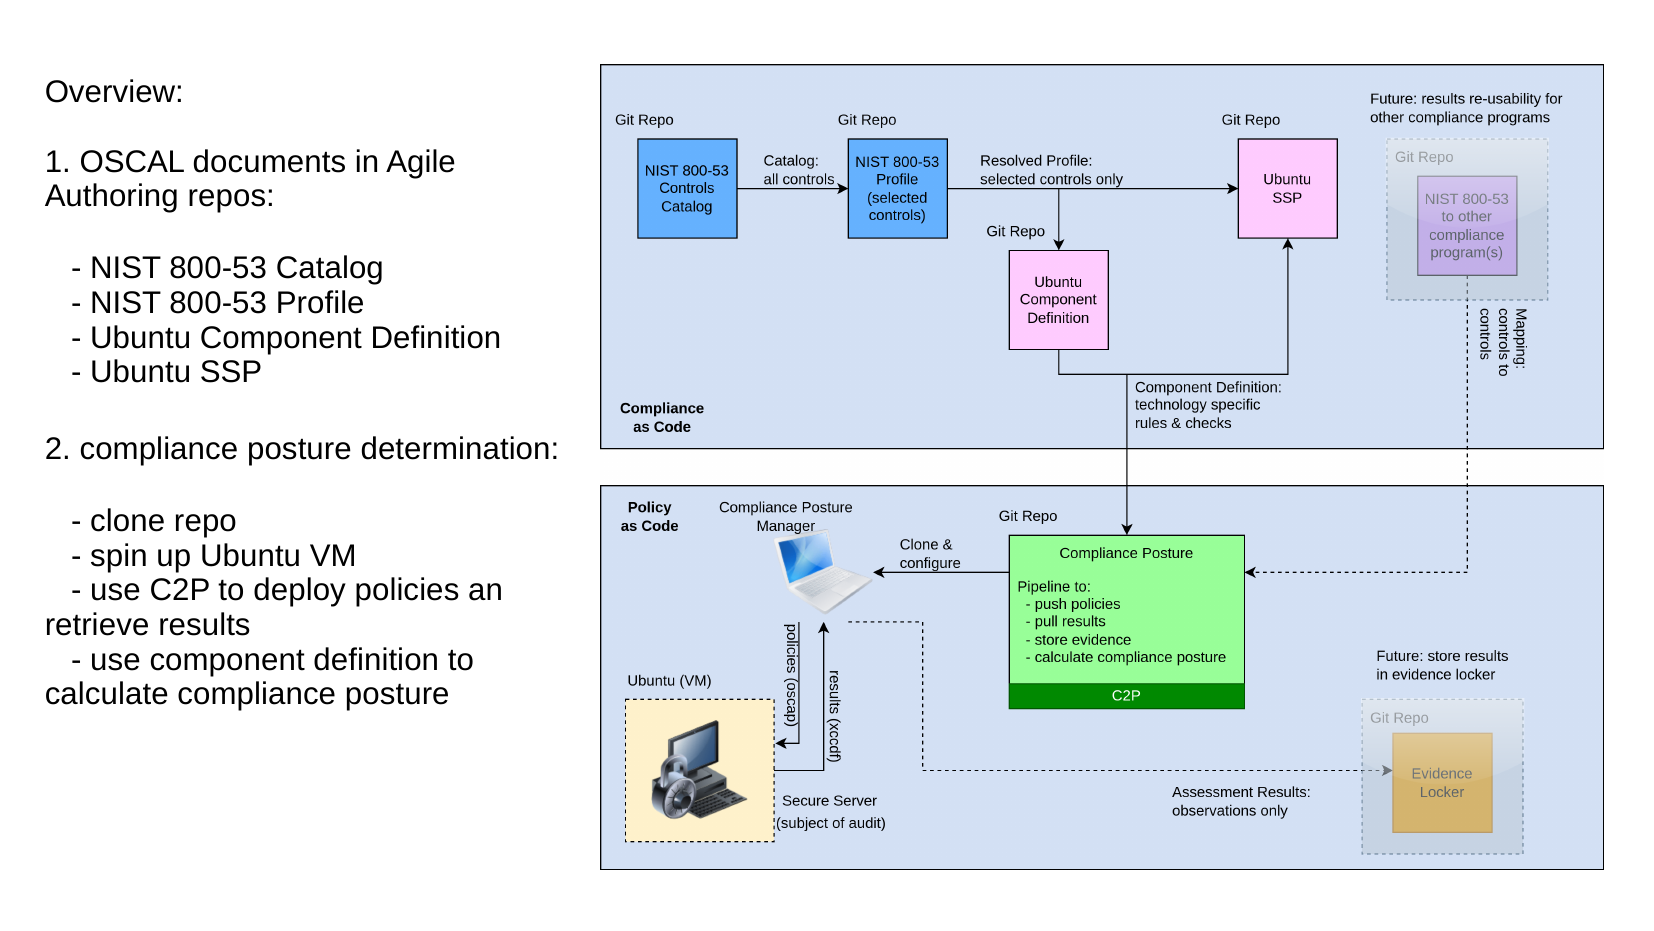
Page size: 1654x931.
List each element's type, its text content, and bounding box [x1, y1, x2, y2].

text_box Overview: 1. OSCAL documents in Agile Authoring repos: - NIST 800-53 Catalog - NIST 800-53 Profile - Ubuntu Component Definition - Ubuntu SSP 2. compliance posture determination: - clone repo - spin up Ubuntu VM - use C2P to deploy policies an retrieve results - use component definition to calculate compliance posture [30, 67, 586, 903]
picture [600, 64, 1604, 871]
